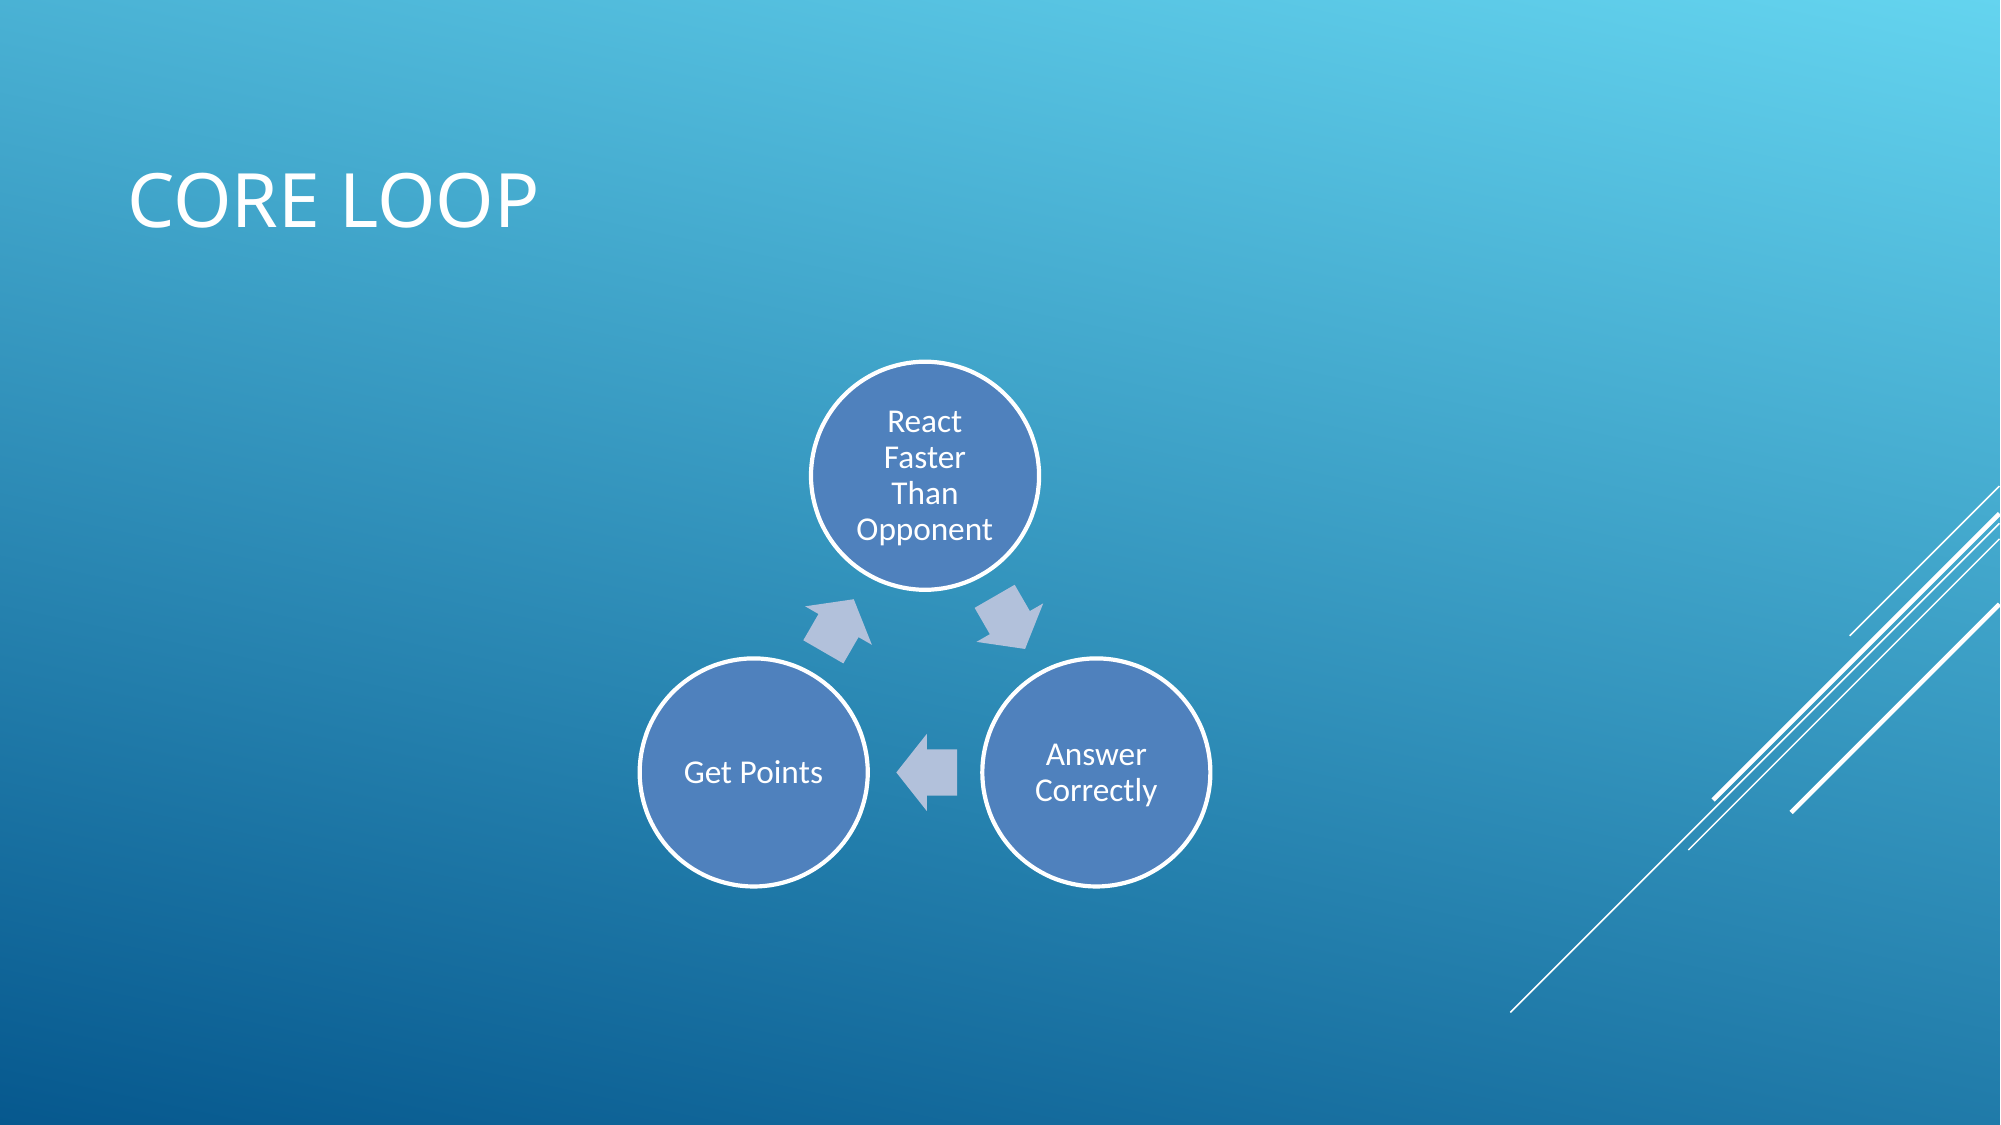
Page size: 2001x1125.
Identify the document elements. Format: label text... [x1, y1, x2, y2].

text_box [811, 361, 1040, 590]
text_box [803, 599, 872, 664]
text_box [982, 658, 1211, 887]
text_box Get Points [673, 692, 834, 853]
title Core loop [112, 74, 1513, 322]
text_box [639, 658, 868, 887]
text_box [896, 733, 958, 811]
text_box [974, 584, 1044, 649]
text_box React Faster Than Opponent [844, 395, 1006, 556]
text_box Answer Correctly [1016, 692, 1177, 853]
